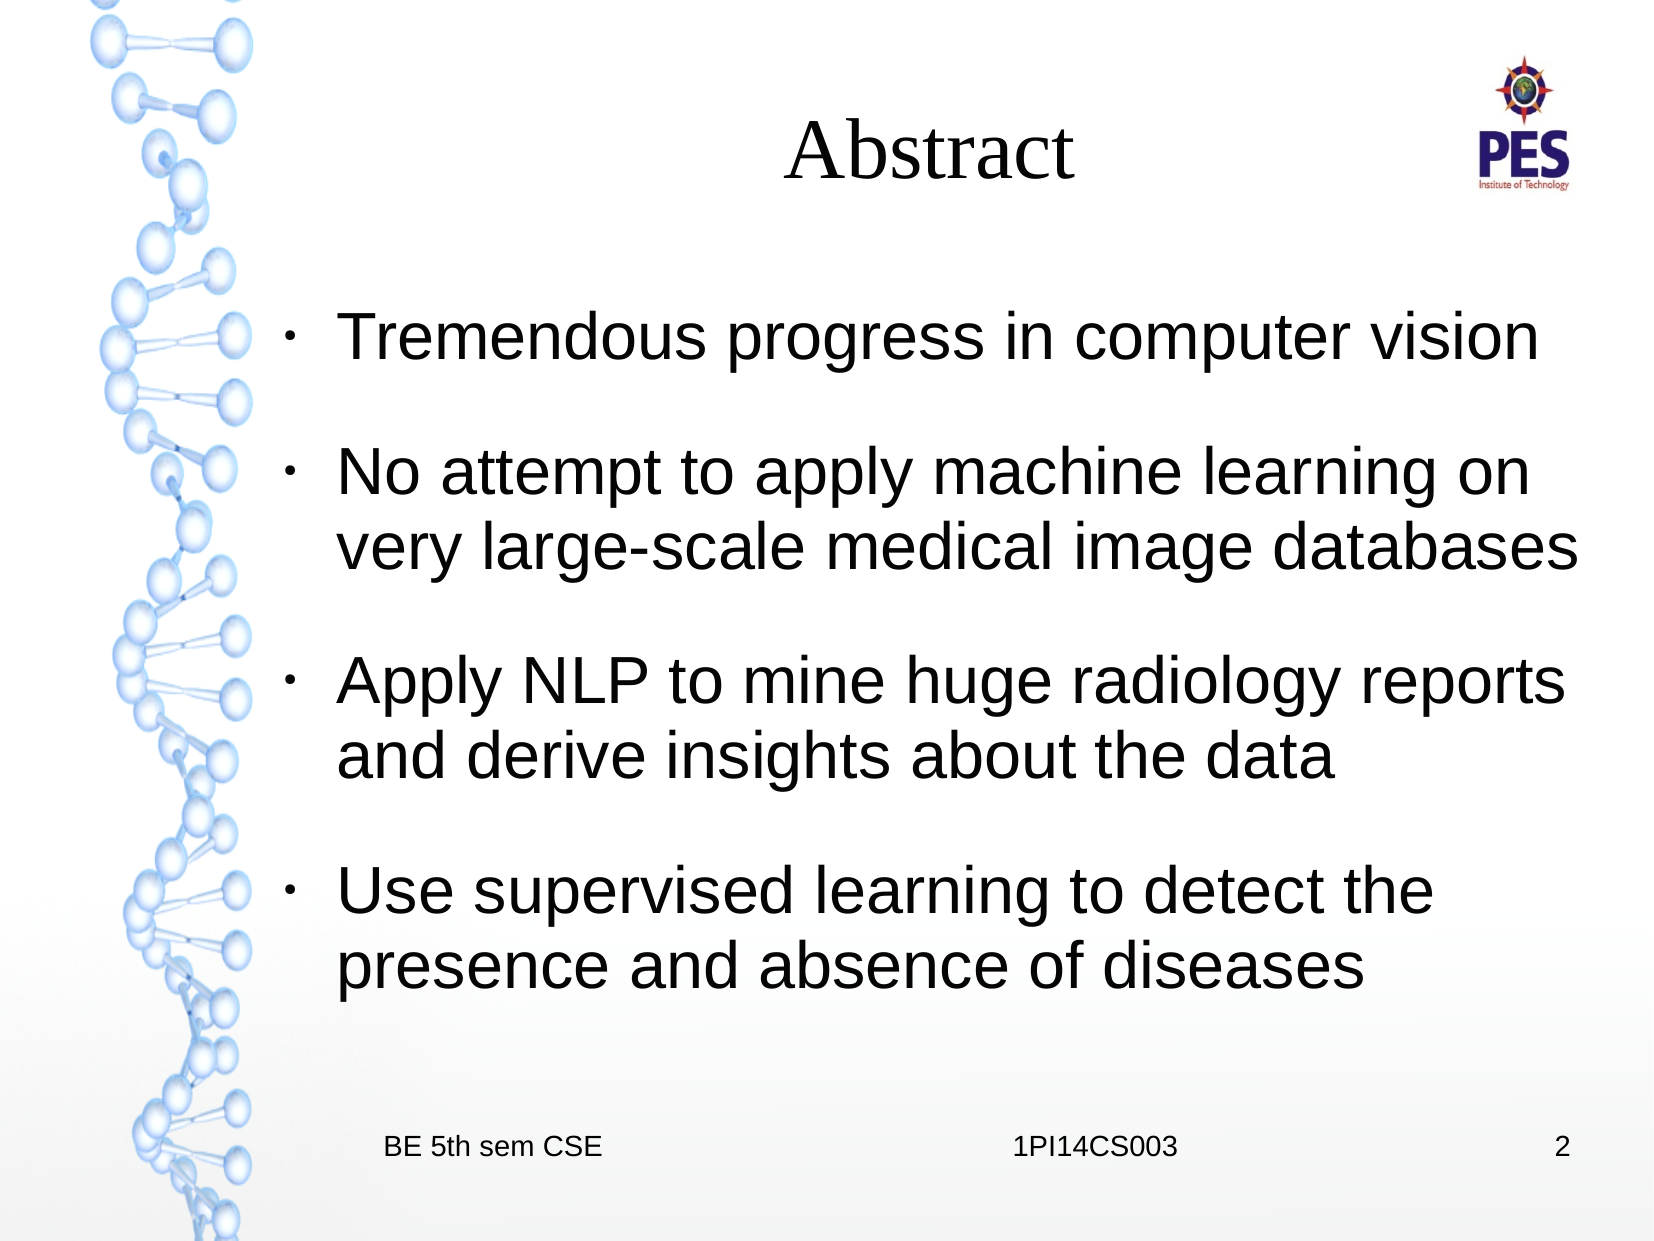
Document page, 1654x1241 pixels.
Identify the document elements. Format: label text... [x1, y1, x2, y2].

picture [0, 0, 1654, 1241]
list Tremendous progress in computer vision No attempt to apply machine learning on very large-scale medical image databases Apply NLP to mine huge radiology reports and derive insights about the data Use supervised learning to detect the presence and absence of diseases [265, 299, 1595, 1019]
title Abstract [265, 47, 1595, 252]
